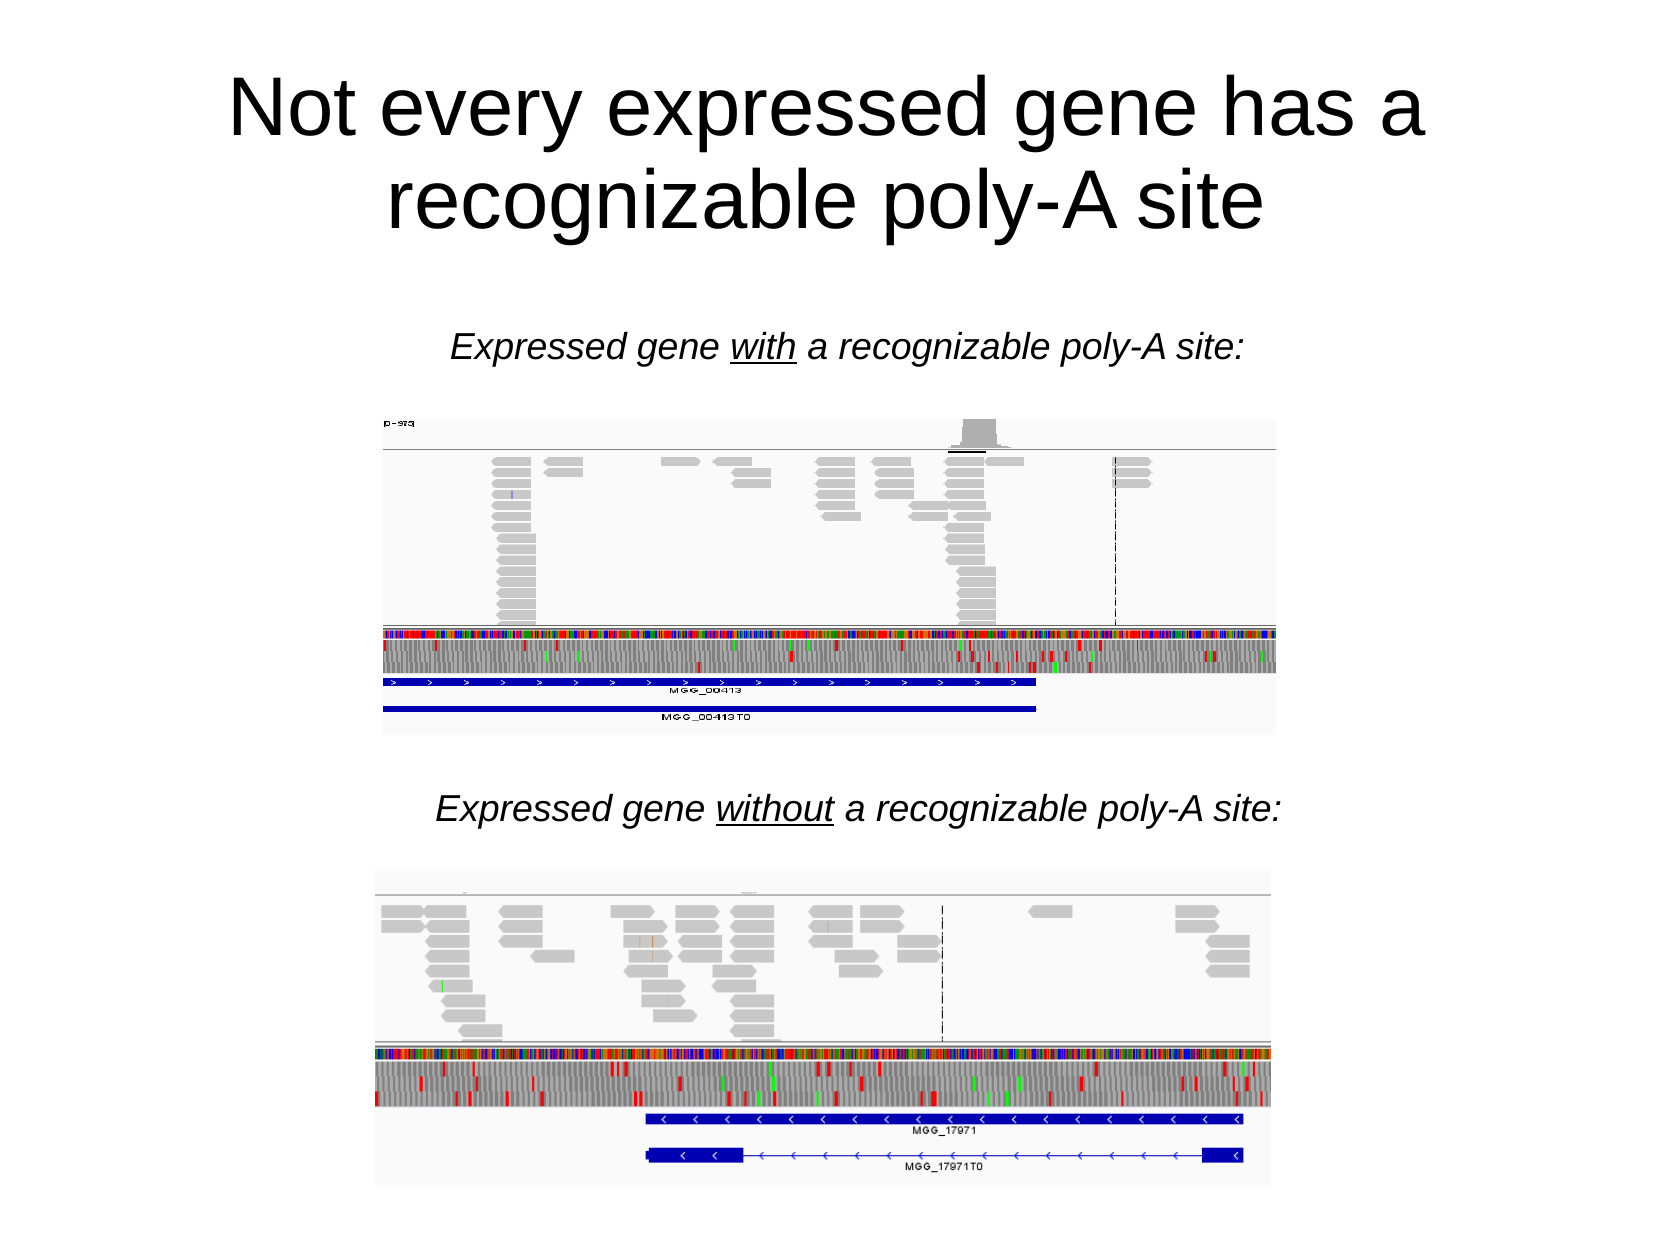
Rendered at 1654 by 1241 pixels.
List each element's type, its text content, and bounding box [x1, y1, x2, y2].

picture [383, 419, 1276, 736]
picture [375, 869, 1271, 1186]
title Not every expressed gene has a recognizable poly-A site [82, 49, 1571, 257]
text_box Expressed gene without a recognizable poly-A site: [420, 780, 1297, 837]
text_box Expressed gene with a recognizable poly-A site: [435, 318, 1259, 375]
